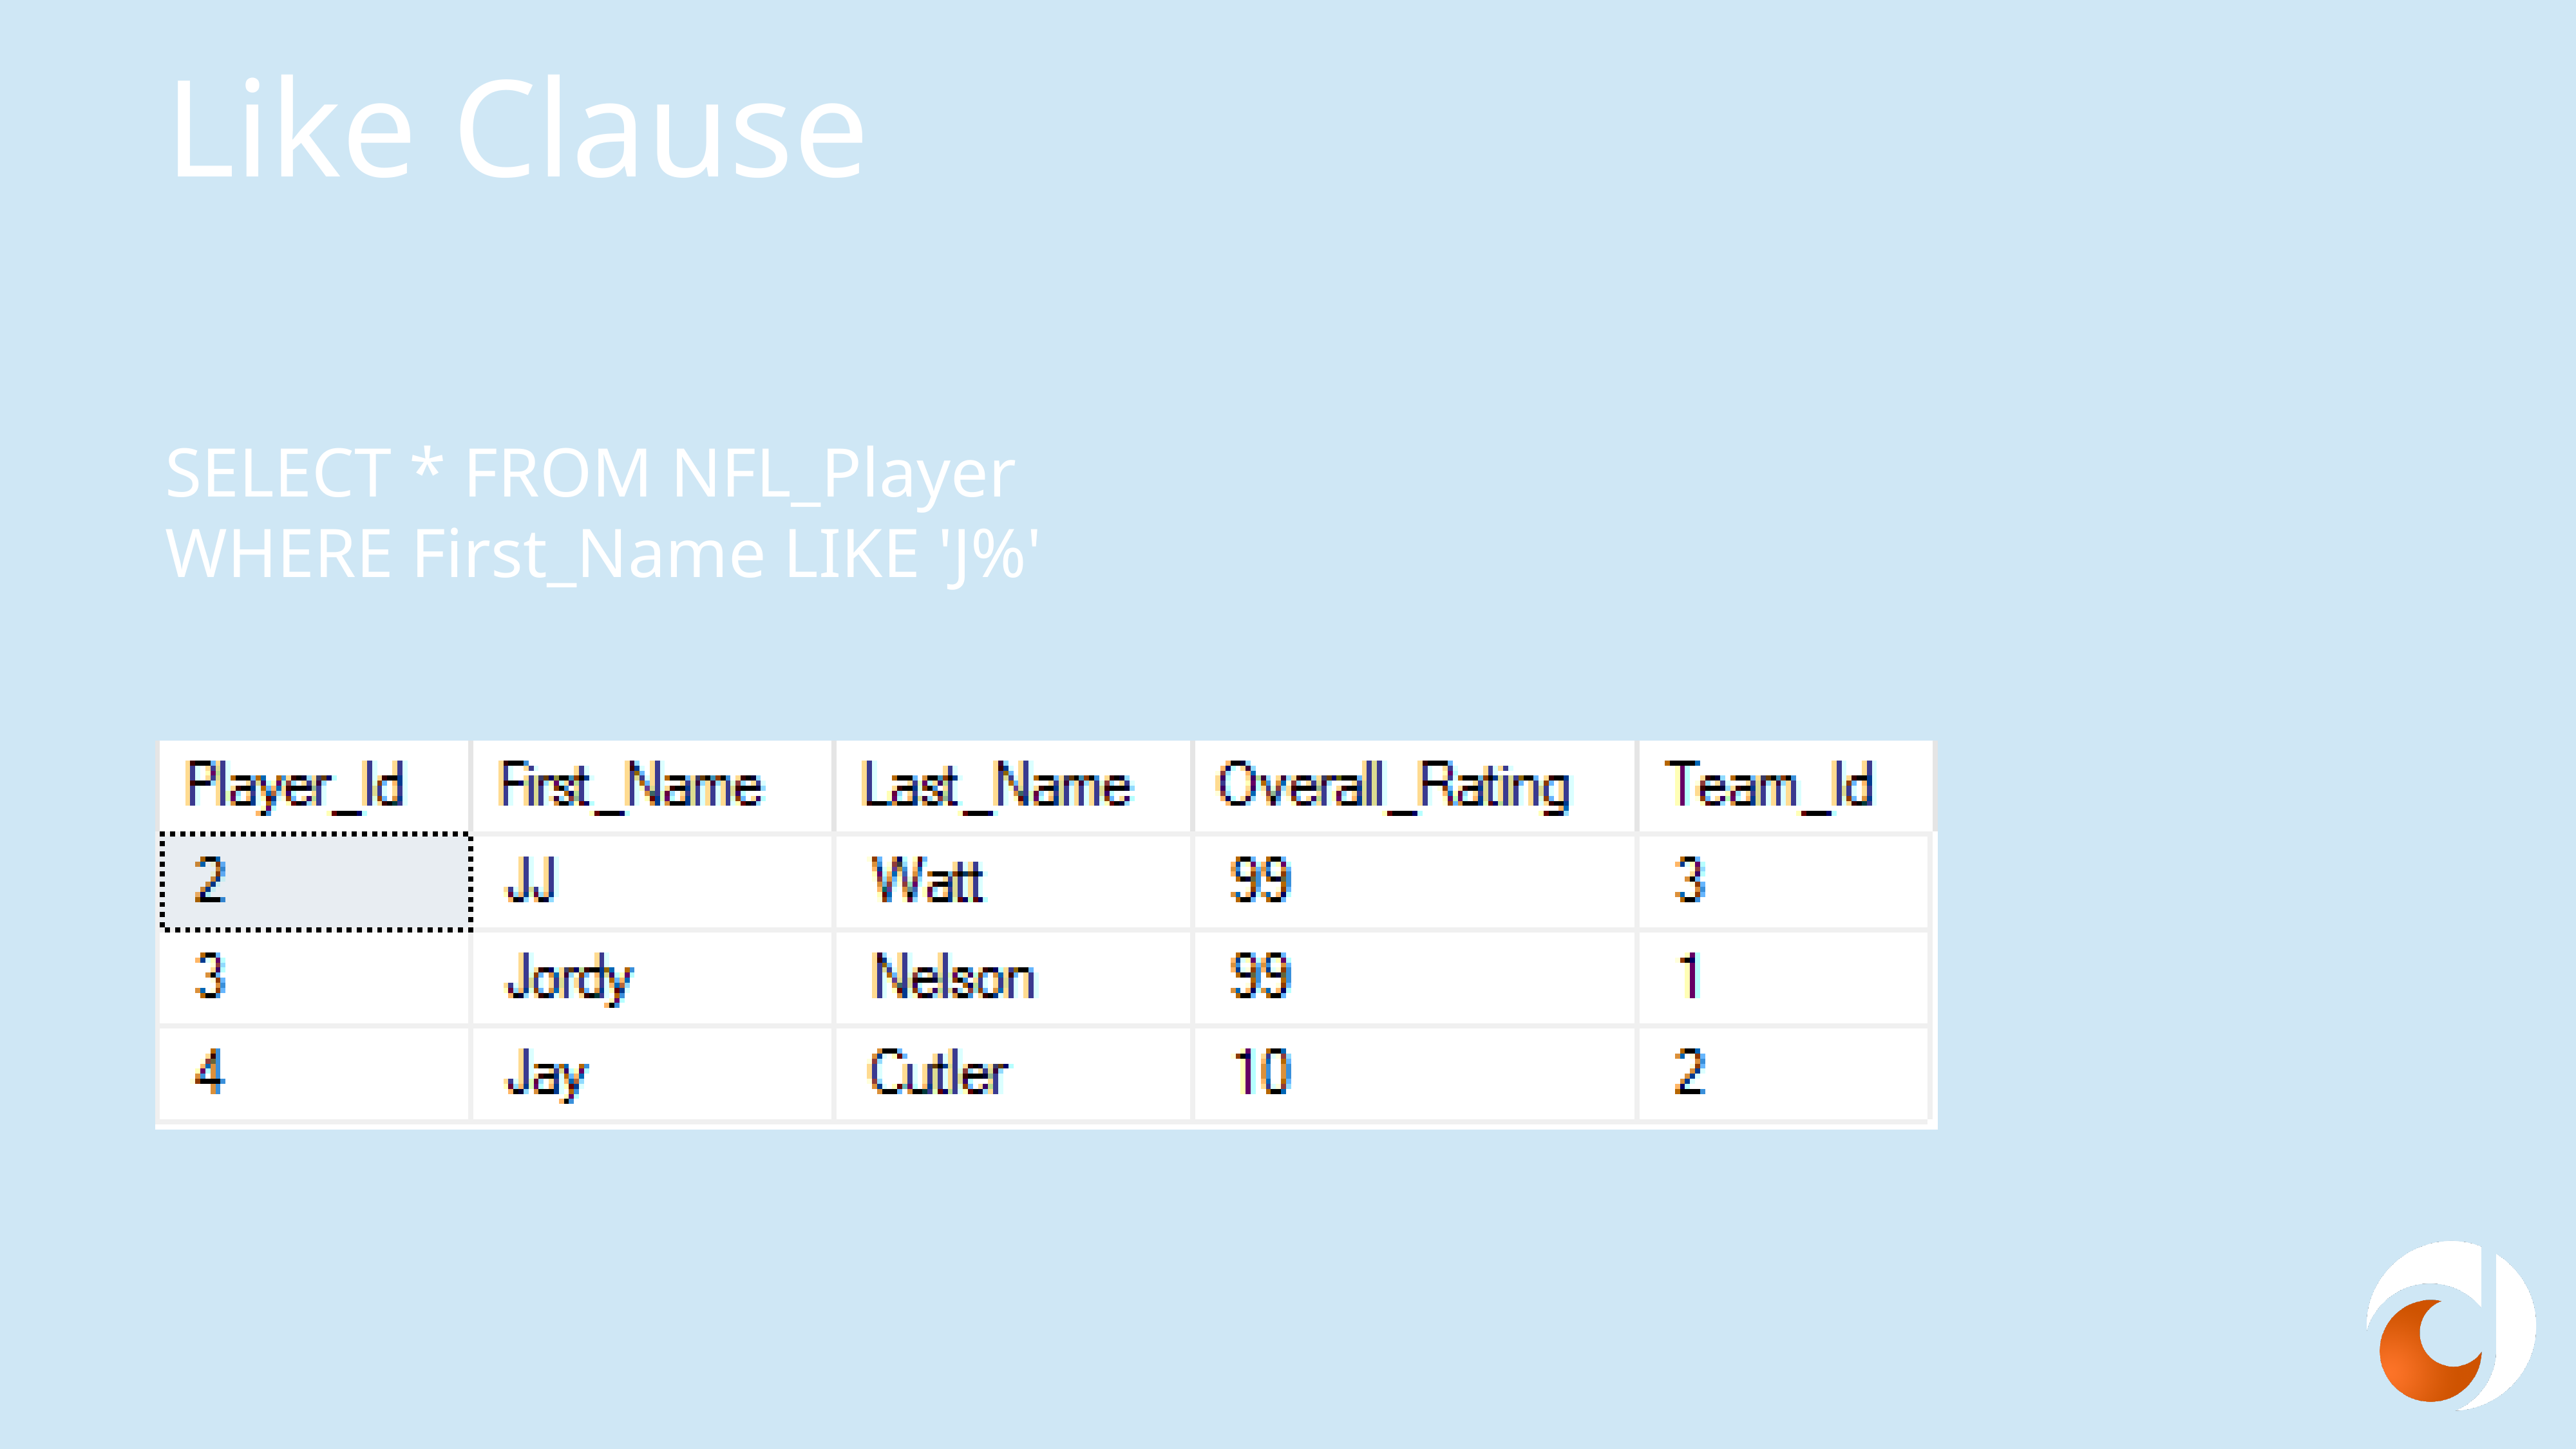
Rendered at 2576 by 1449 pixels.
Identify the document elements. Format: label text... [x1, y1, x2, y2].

picture [155, 741, 1938, 1130]
picture [2361, 1236, 2550, 1414]
list SELECT * FROM NFL_Player WHERE First_Name LIKE 'J%' [155, 425, 2421, 780]
title Like Clause [155, 37, 2421, 400]
